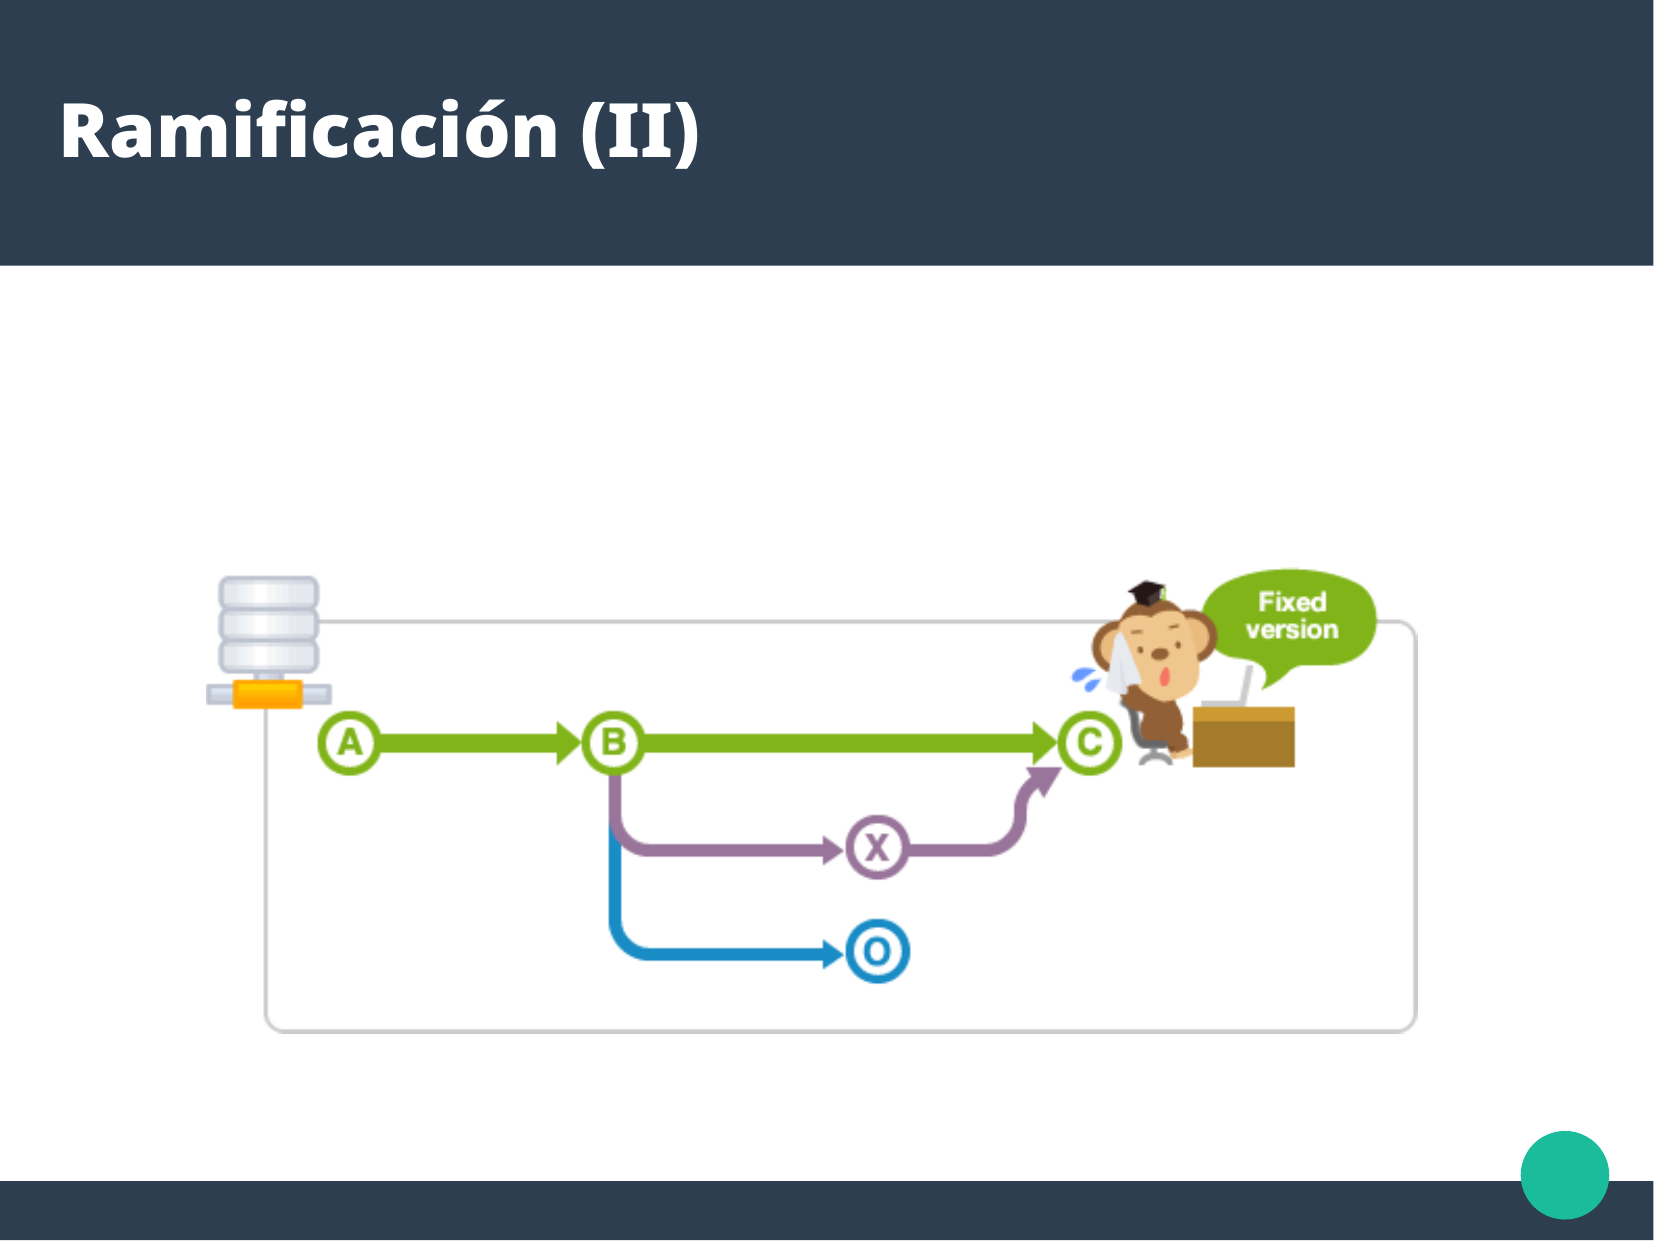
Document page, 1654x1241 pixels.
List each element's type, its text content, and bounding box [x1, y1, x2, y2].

title Ramificación (II) [59, 49, 1595, 207]
picture [206, 566, 1418, 1034]
